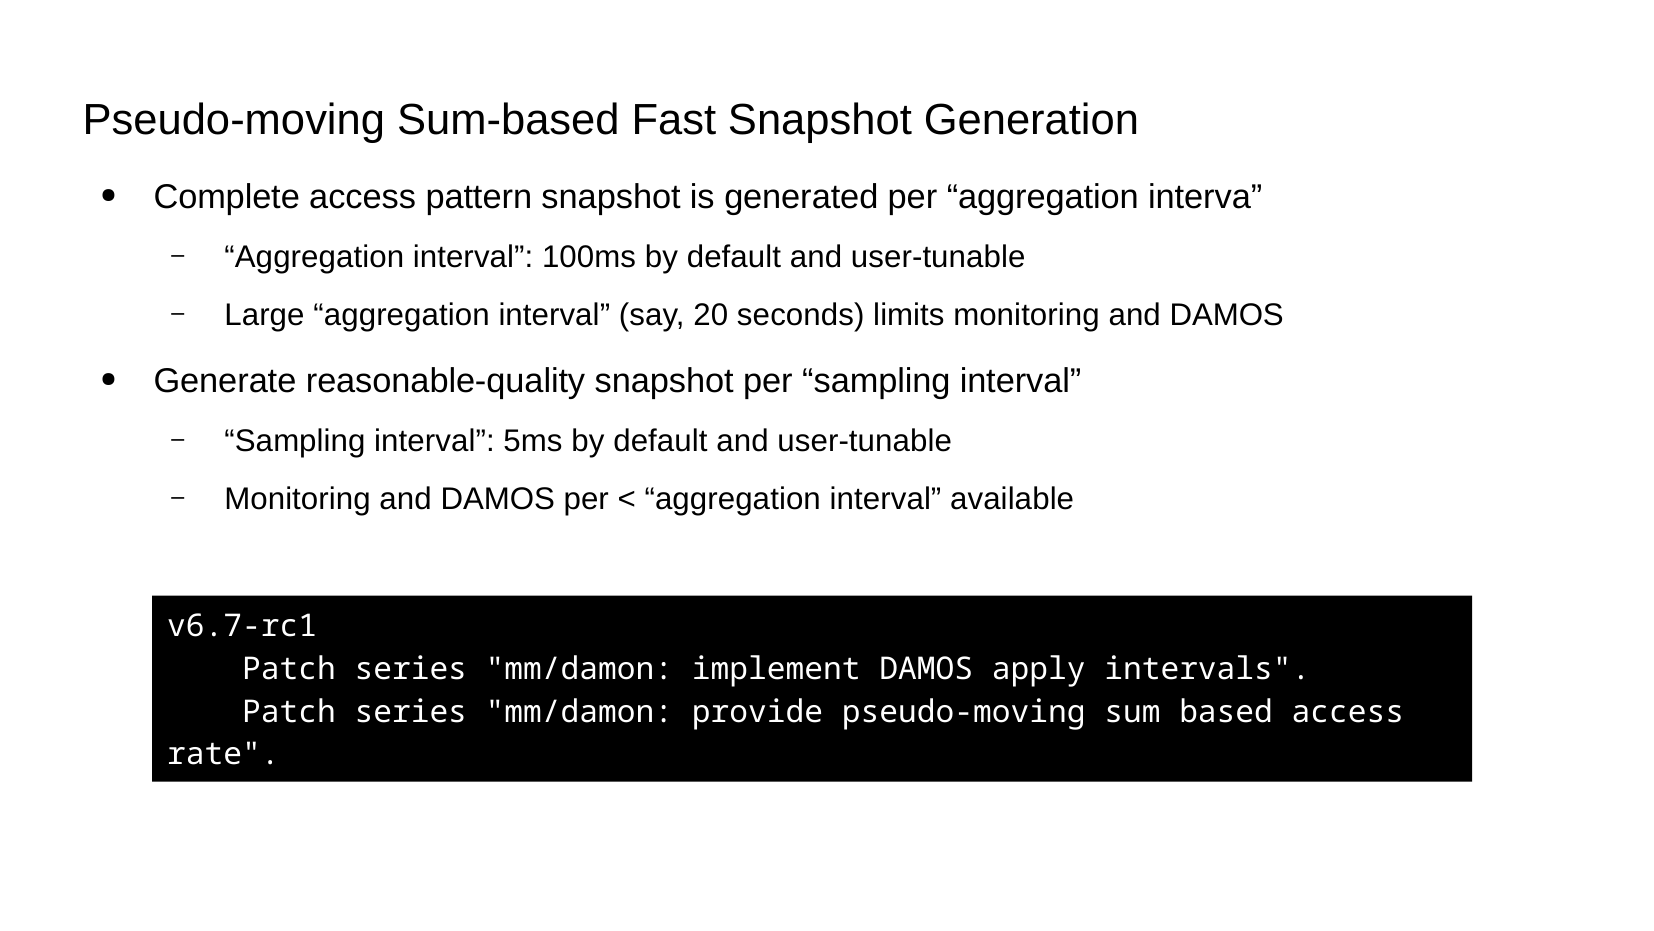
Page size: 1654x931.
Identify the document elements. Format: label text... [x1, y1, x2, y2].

text_box v6.7-rc1 Patch series "mm/damon: implement DAMOS apply intervals". Patch series "mm/damon: provide pseudo-moving sum based access rate". [152, 595, 1473, 705]
list Complete access pattern snapshot is generated per “aggregation interva” “Aggregation interval”: 100ms by default and user-tunable Large “aggregation interval” (say, 20 seconds) limits monitoring and DAMOS Generate reasonable-quality snapshot per “sampling interval” “Sampling interval”: 5ms by default and user-tunable Monitoring and DAMOS per < “aggregation interval” available [82, 177, 1571, 833]
title Pseudo-moving Sum-based Fast Snapshot Generation [82, 81, 1571, 157]
